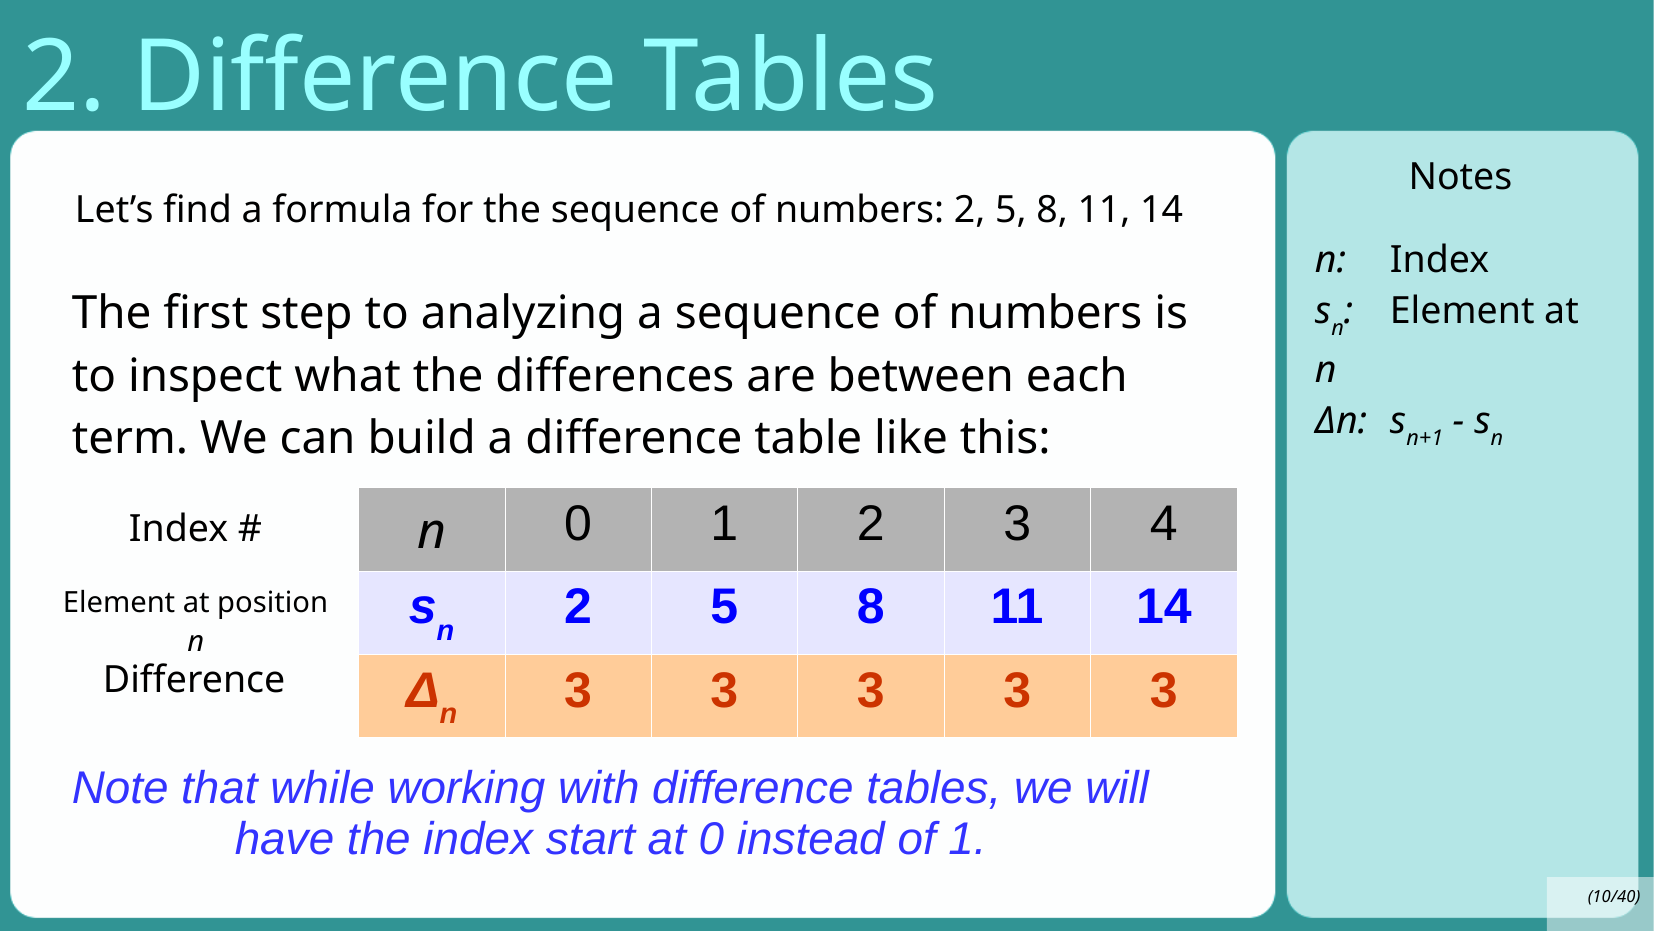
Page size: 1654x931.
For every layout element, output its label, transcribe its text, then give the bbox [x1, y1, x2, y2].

text_box Element at position n [37, 573, 355, 622]
table_cell 5 [652, 572, 797, 654]
table_cell 3 [798, 655, 944, 737]
table_header n [359, 488, 505, 571]
text_box Notes [1290, 141, 1631, 661]
table_cell Δn [359, 655, 505, 737]
table_cell sn [359, 572, 505, 654]
table_cell 14 [1091, 572, 1237, 654]
table_header 1 [652, 488, 797, 571]
table_cell 3 [652, 655, 797, 737]
table_cell 11 [945, 572, 1090, 654]
picture [0, 0, 1654, 931]
text_box Difference [35, 645, 353, 703]
table_header 2 [798, 488, 944, 571]
text_box (<number>/40) [1546, 877, 1654, 931]
text_box The first step to analyzing a sequence of numbers is to inspect what the differences are between each term. We can build a difference table like this: [71, 279, 1241, 435]
table_header 4 [1091, 488, 1237, 571]
table_cell 3 [1091, 655, 1237, 737]
table_header 0 [506, 488, 651, 571]
title 2. Difference Tables [22, 13, 1511, 130]
table_cell 3 [506, 655, 651, 737]
text_box n: Index sn: Element at n Δn: sn+1 - sn [1300, 225, 1622, 385]
text_box Let’s find a formula for the sequence of numbers: 2, 5, 8, 11, 14 [74, 182, 1244, 238]
table_header 3 [945, 488, 1090, 571]
table_cell 8 [798, 572, 944, 654]
table_cell 3 [945, 655, 1090, 737]
text_box Note that while working with difference tables, we will have the index start at 0 instead of 1. [71, 761, 1241, 865]
text_box Index # [37, 494, 355, 552]
table_cell 2 [506, 572, 651, 654]
